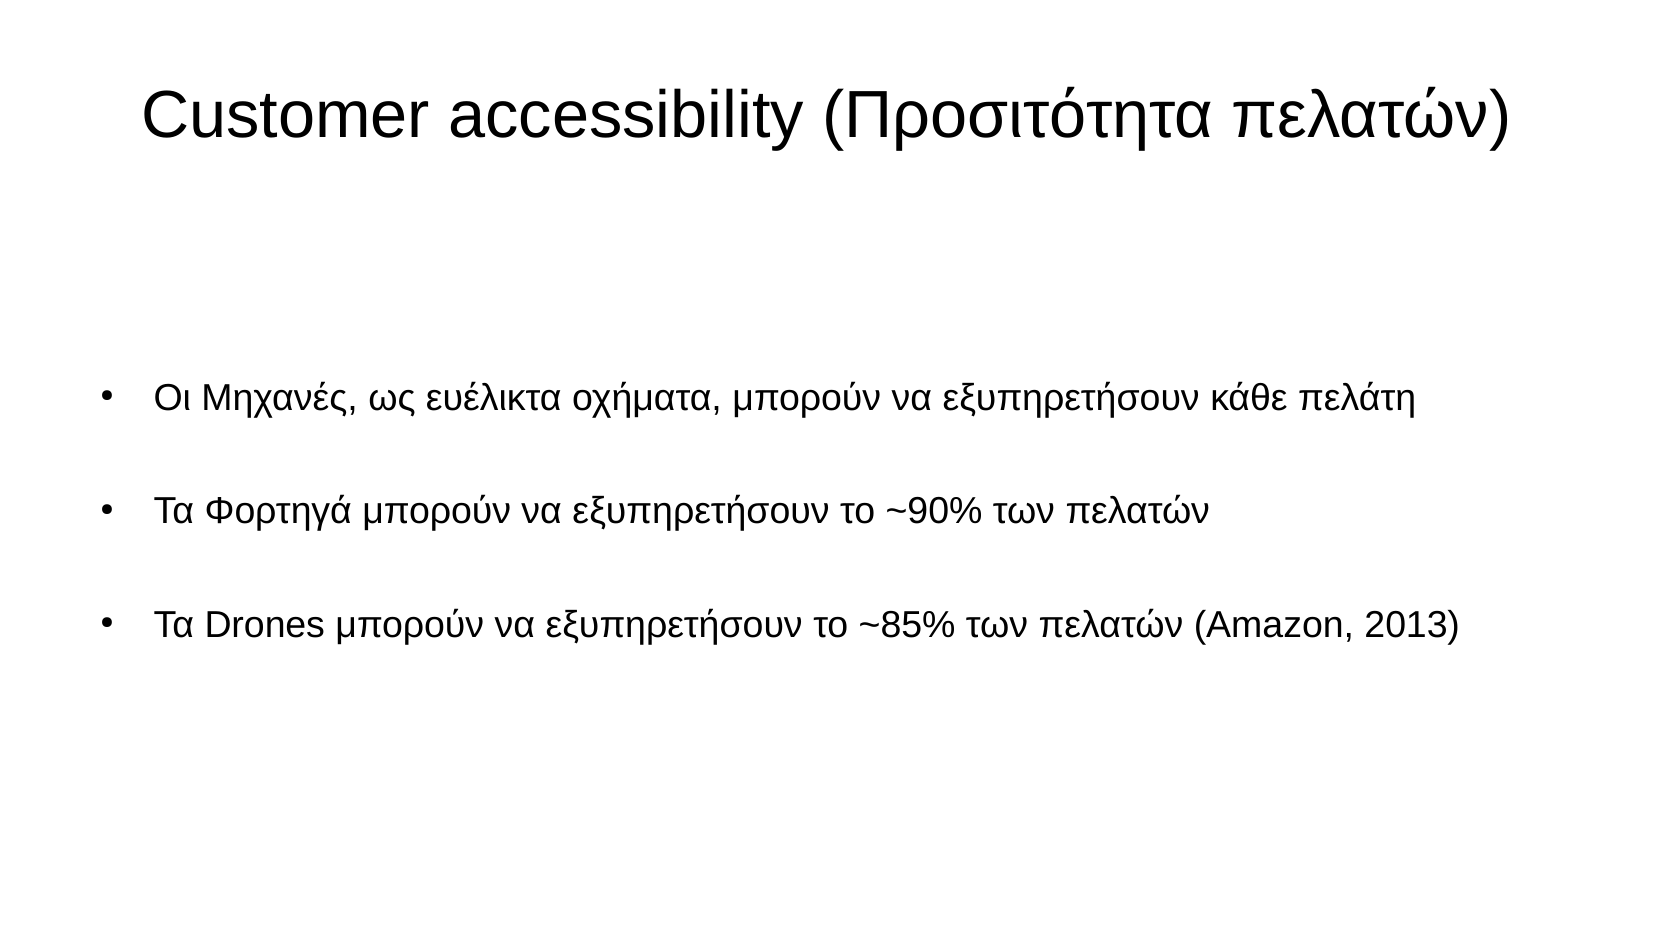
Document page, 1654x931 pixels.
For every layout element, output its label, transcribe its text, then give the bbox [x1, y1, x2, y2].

list Οι Μηχανές, ως ευέλικτα οχήματα, μπορούν να εξυπηρετήσουν κάθε πελάτη Τα Φορτηγά μπορούν να εξυπηρετήσουν το ~90% των πελατών Τα Drones μπορούν να εξυπηρετήσουν το ~85% των πελατών (Amazon, 2013) [82, 262, 1571, 901]
title Customer accessibility (Προσιτότητα πελατών) [82, 37, 1571, 193]
